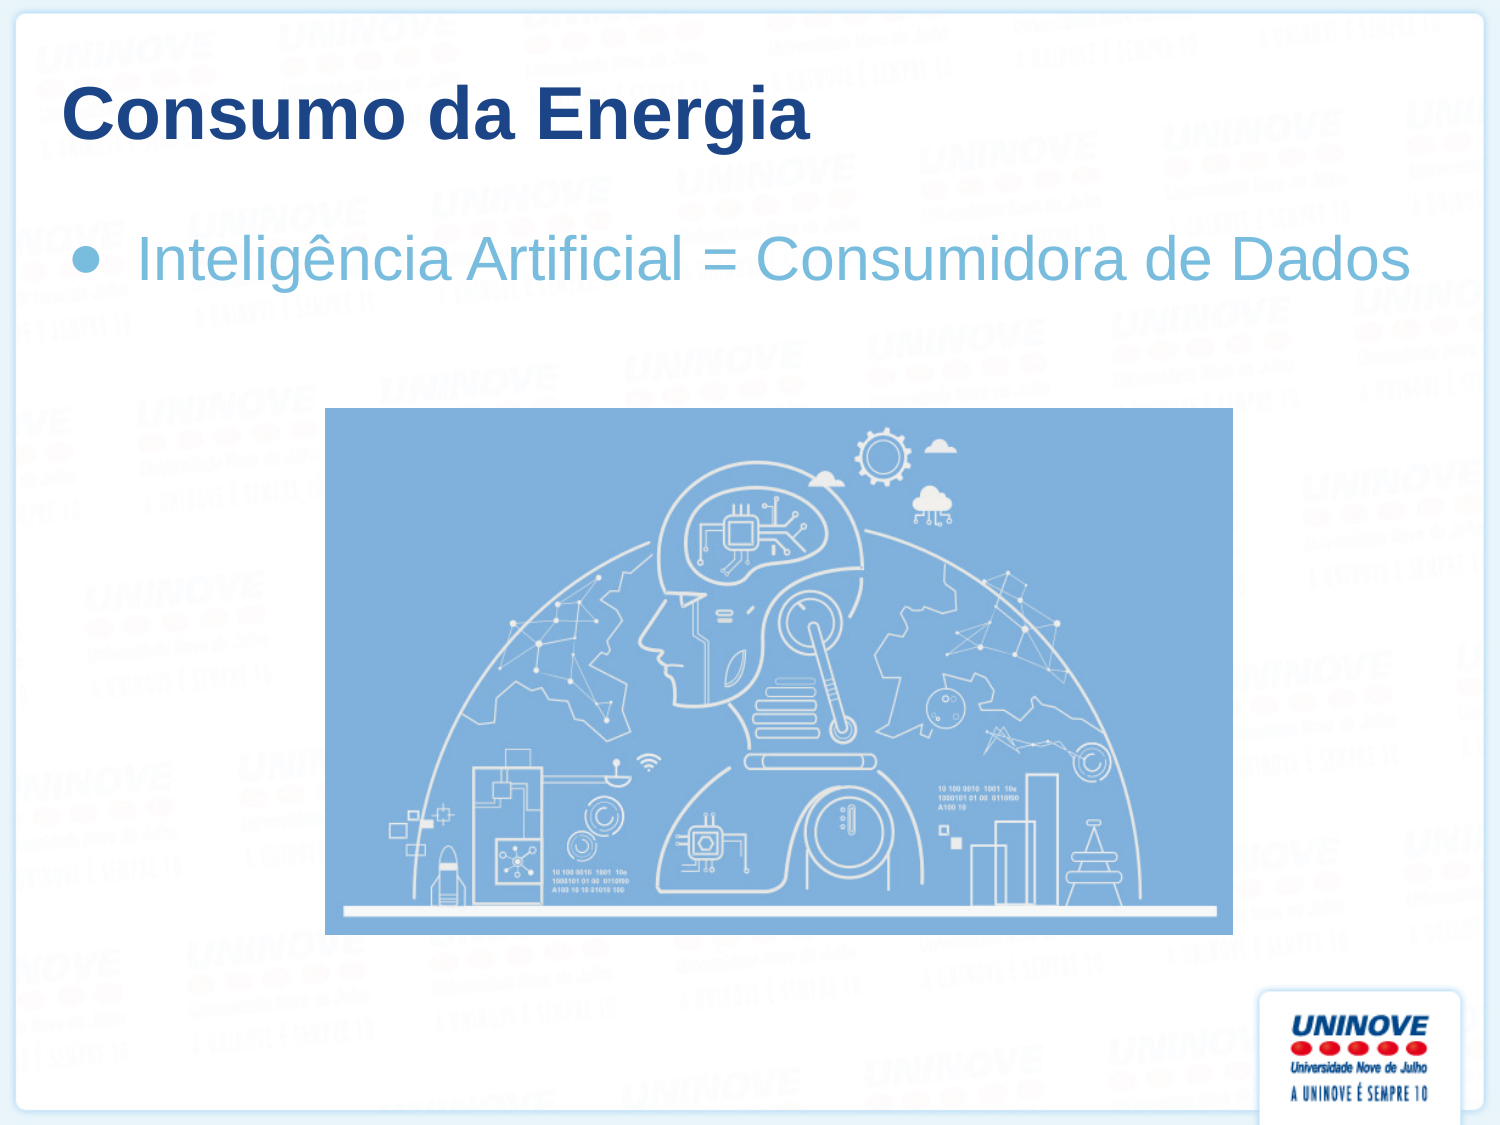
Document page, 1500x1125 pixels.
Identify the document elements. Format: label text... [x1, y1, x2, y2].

text_box Inteligência Artificial = Consumidora de Dados [46, 175, 1453, 1005]
picture [0, 0, 1500, 1125]
text_box Consumo da Energia [46, 56, 941, 175]
